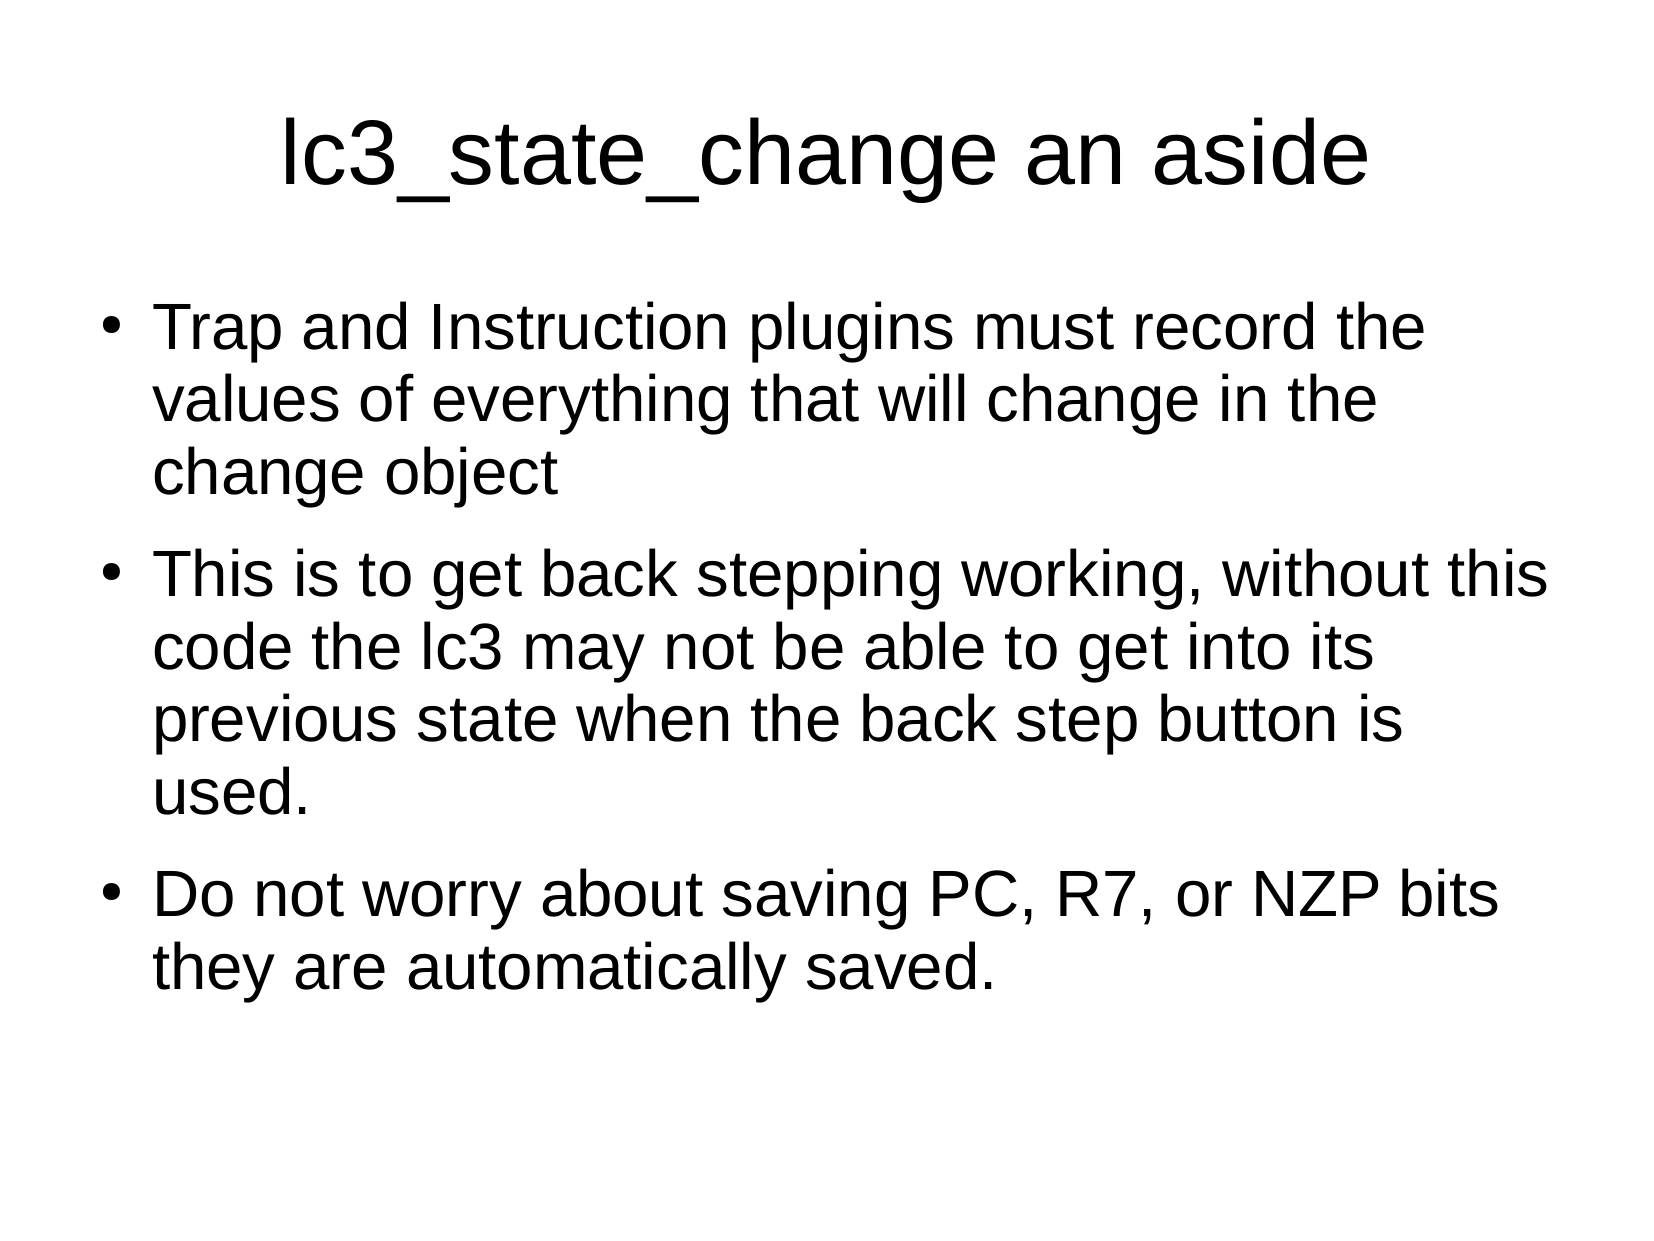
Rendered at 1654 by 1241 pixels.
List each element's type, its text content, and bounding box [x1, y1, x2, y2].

list Trap and Instruction plugins must record the values of everything that will change in the change object This is to get back stepping working, without this code the lc3 may not be able to get into its previous state when the back step button is used. Do not worry about saving PC, R7, or NZP bits they are automatically saved. [82, 290, 1571, 1010]
title lc3_state_change an aside [82, 49, 1571, 257]
